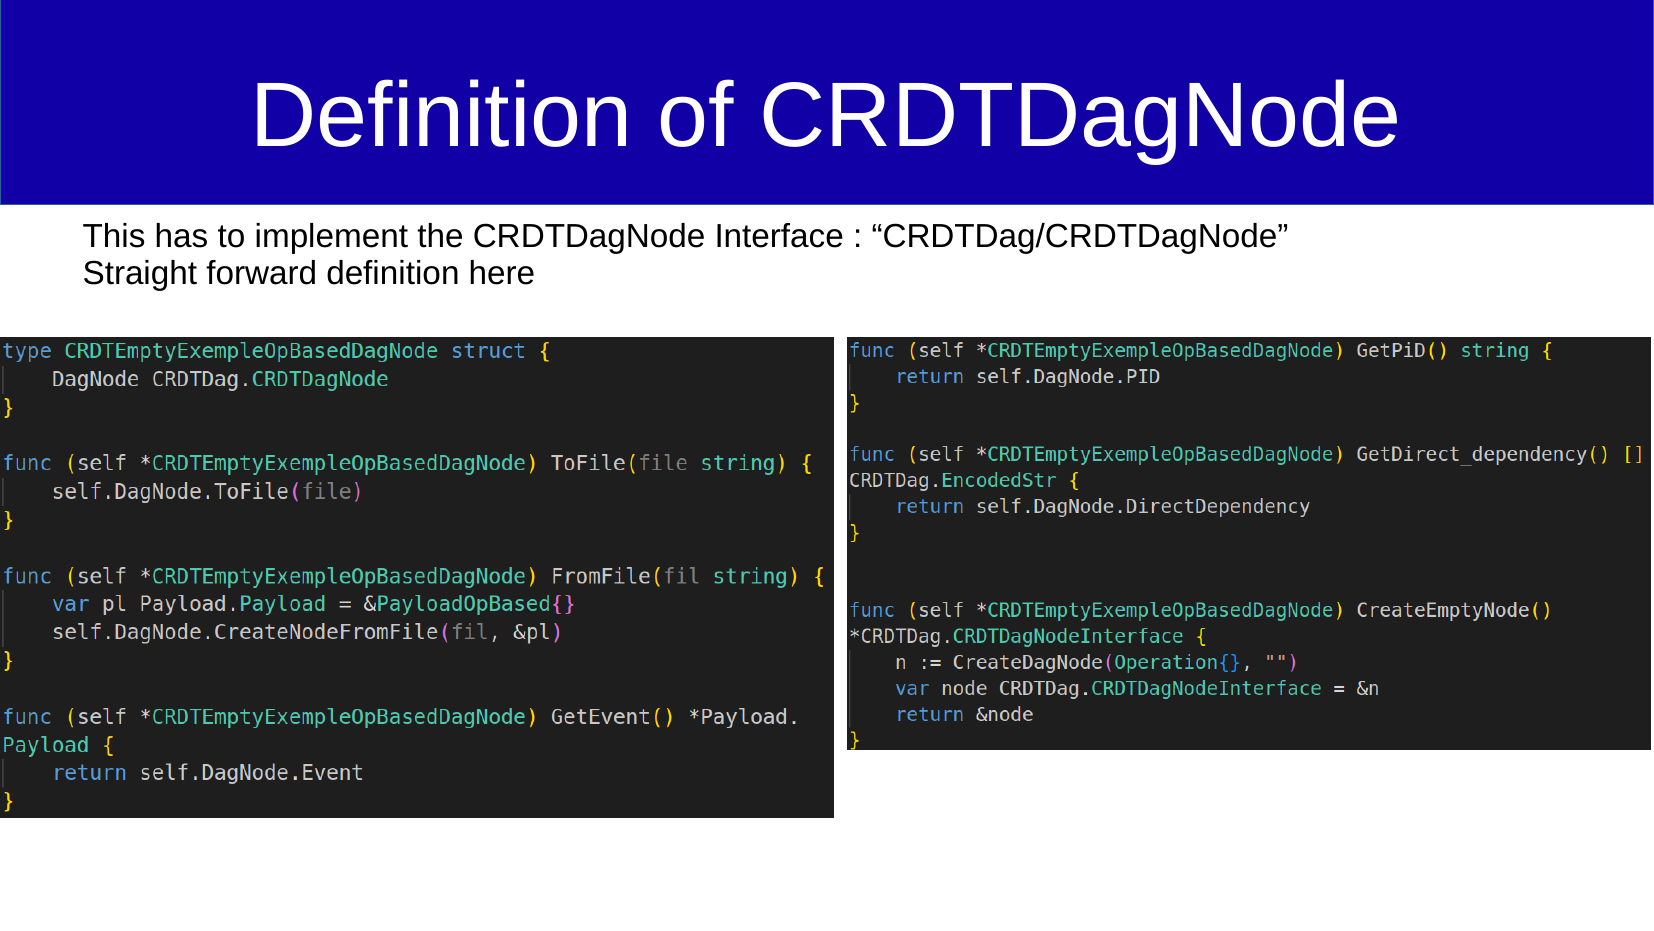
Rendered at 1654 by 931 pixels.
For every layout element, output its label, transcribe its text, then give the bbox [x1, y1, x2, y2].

picture [847, 337, 1651, 751]
text_box [0, 0, 1654, 205]
subtitle This has to implement the CRDTDagNode Interface : “CRDTDag/CRDTDagNode” Straight forward definition here [82, 217, 1463, 301]
picture [0, 337, 834, 818]
title Definition of CRDTDagNode [82, 37, 1571, 193]
